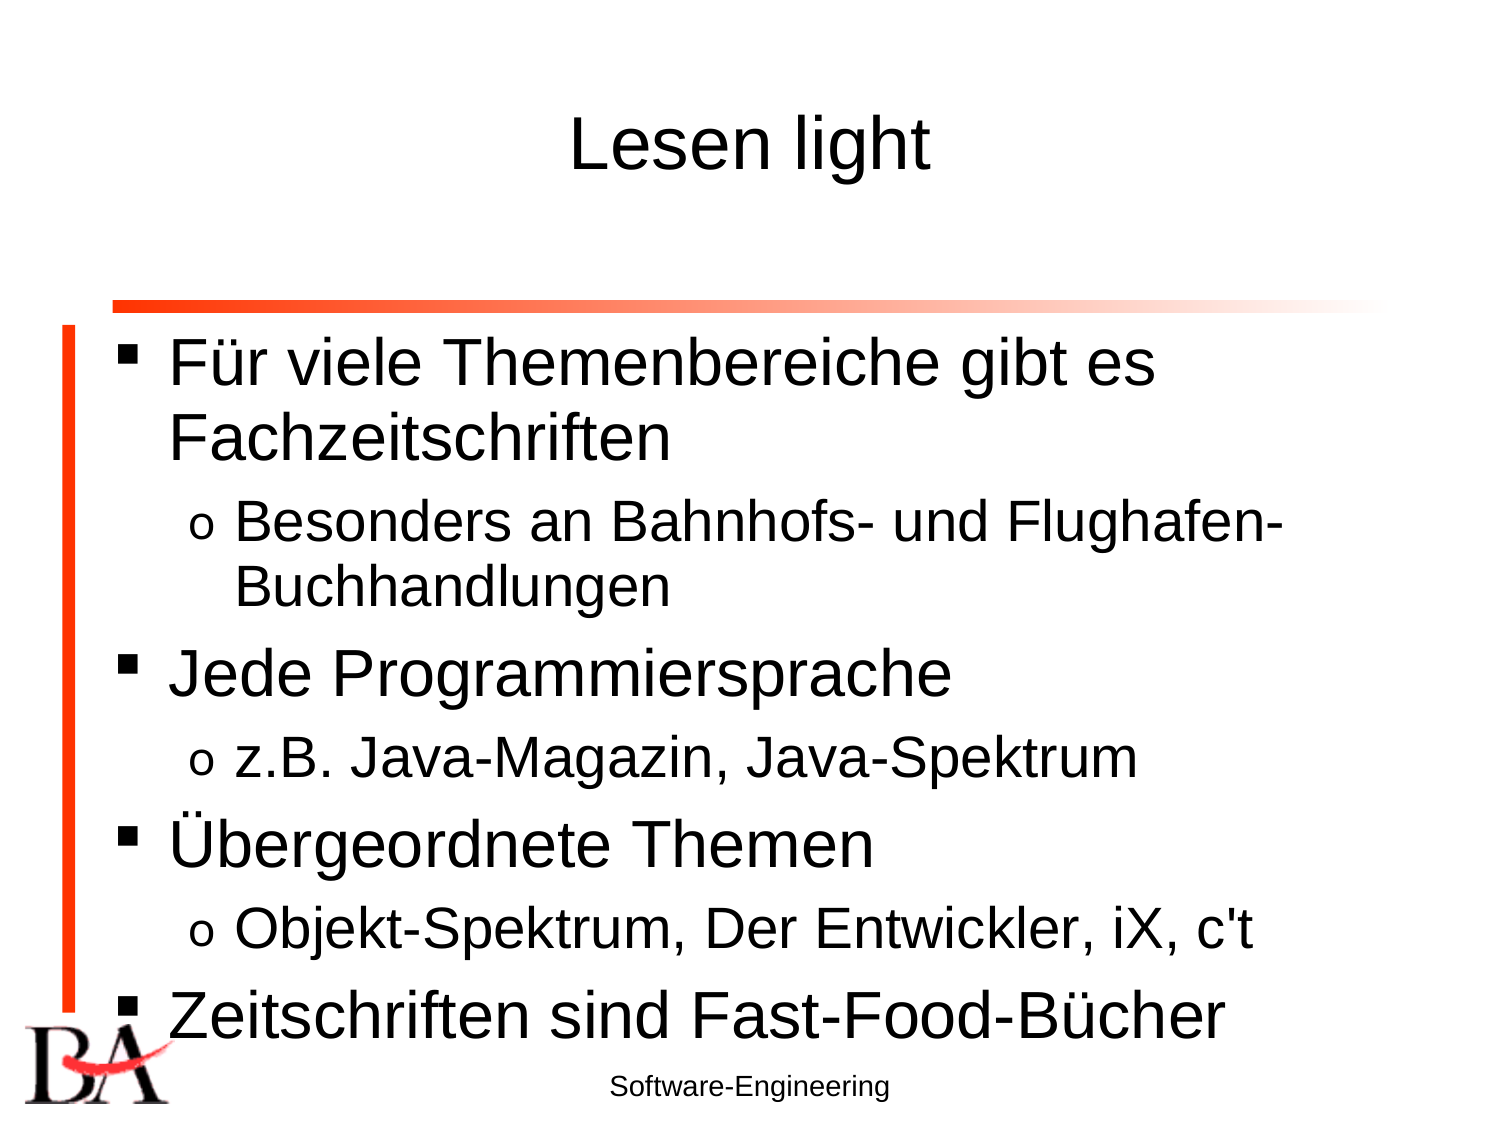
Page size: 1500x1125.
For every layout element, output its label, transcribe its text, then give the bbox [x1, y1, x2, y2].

title Lesen light [112, 28, 1388, 259]
list Für viele Themenbereiche gibt es Fachzeitschriften Besonders an Bahnhofs- und Flughafen-Buchhandlungen Jede Programmiersprache z.B. Java-Magazin, Java-Spektrum Übergeordnete Themen Objekt-Spektrum, Der Entwickler, iX, c't Zeitschriften sind Fast-Food-Bücher [112, 324, 1388, 1052]
picture [24, 1024, 175, 1104]
